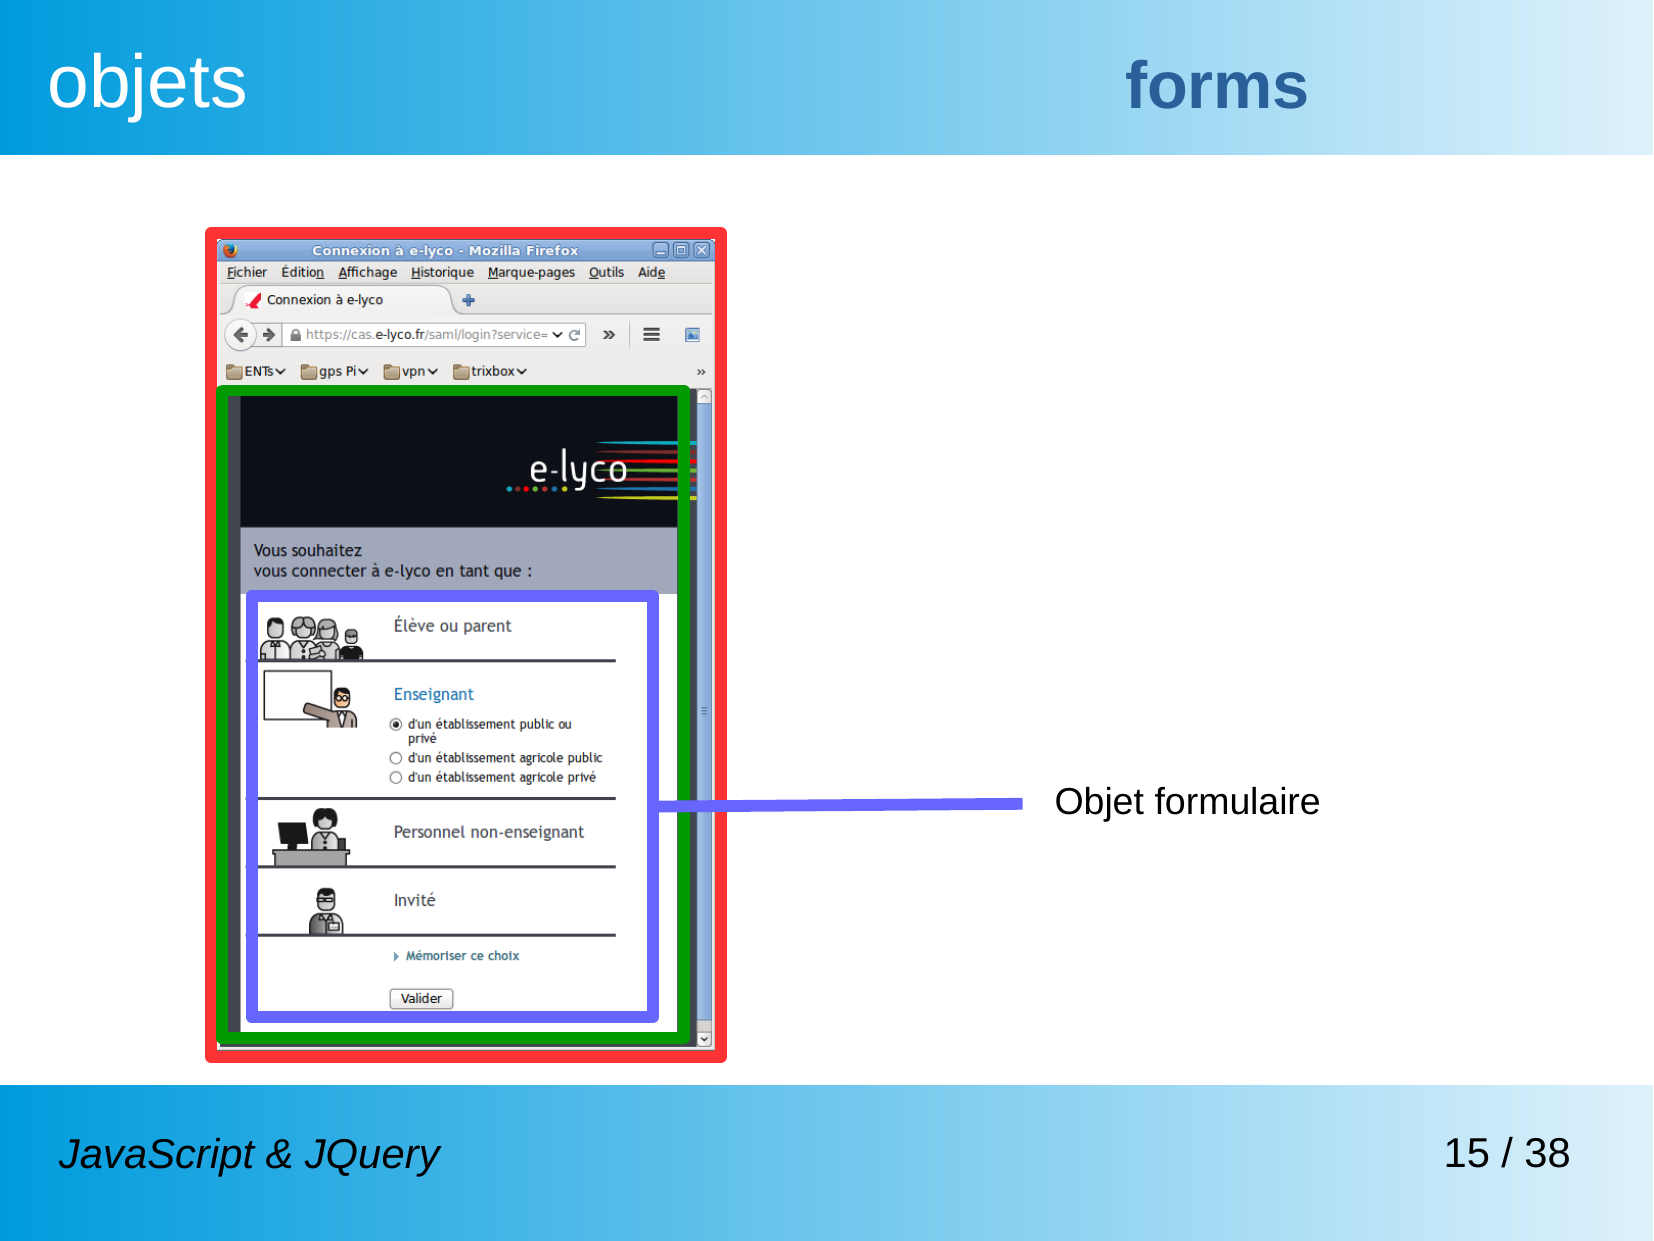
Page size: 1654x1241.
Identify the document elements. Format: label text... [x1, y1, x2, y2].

picture [258, 602, 647, 1011]
text_box Objet formulaire [1039, 772, 1337, 830]
title objets [47, 28, 1536, 134]
text_box forms [1110, 40, 1583, 130]
picture [216, 239, 716, 800]
picture [228, 396, 678, 1032]
picture [216, 813, 716, 1051]
